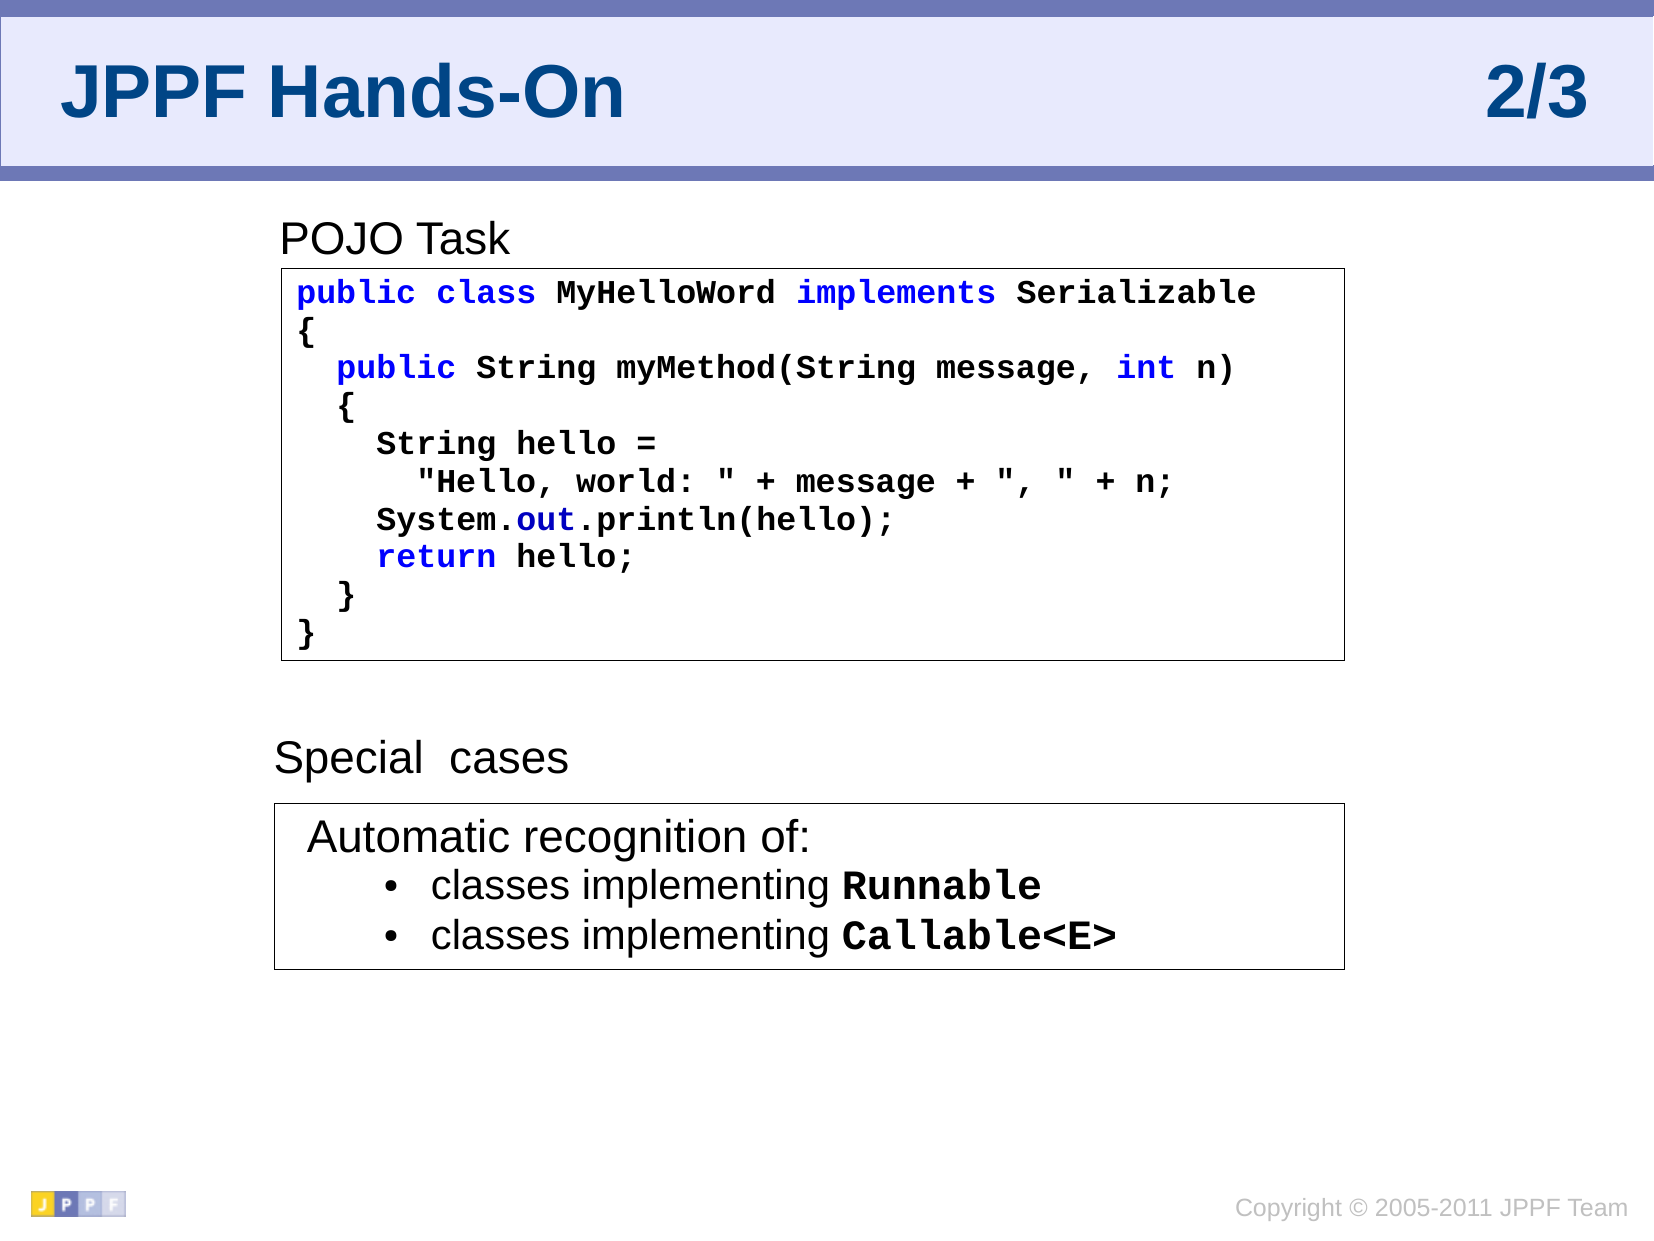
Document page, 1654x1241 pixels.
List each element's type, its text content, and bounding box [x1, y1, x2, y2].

text_box public class MyHelloWord implements Serializable { public String myMethod(String message, int n) { String hello = "Hello, world: " + message + ", " + n; System.out.println(hello); return hello; } } [281, 268, 1345, 659]
title JPPF Hands-On 2/3 [0, 16, 1653, 167]
text_box POJO Task [264, 205, 603, 272]
text_box Special cases [258, 724, 701, 791]
text_box Automatic recognition of: classes implementing Runnable classes implementing Callable<E> [274, 803, 1345, 970]
picture [0, 181, 1654, 1241]
